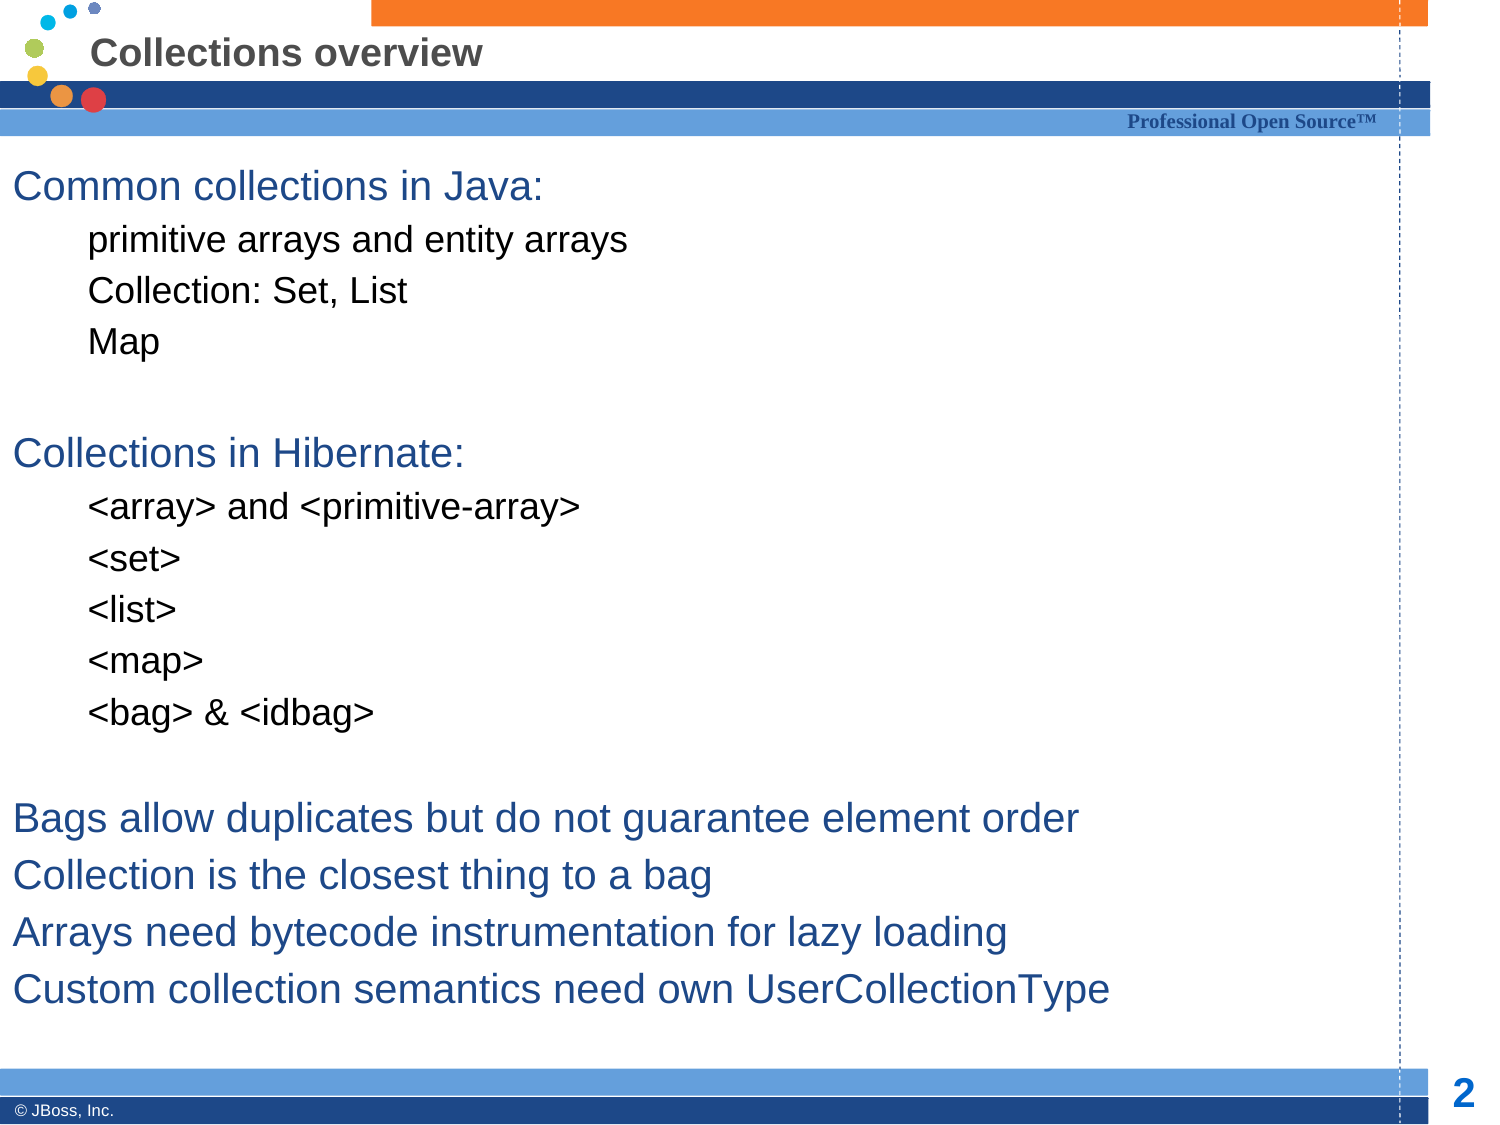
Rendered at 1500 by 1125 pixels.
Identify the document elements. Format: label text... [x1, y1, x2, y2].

list Common collections in Java: primitive arrays and entity arrays Collection: Set, List Map Collections in Hibernate: <array> and <primitive-array> <set> <list> <map> <bag> & <idbag> Bags allow duplicates but do not guarantee element order Collection is the closest thing to a bag Arrays need bytecode instrumentation for lazy loading Custom collection semantics need own UserCollectionType [12, 162, 1388, 1065]
title Collections overview [75, 20, 1351, 84]
